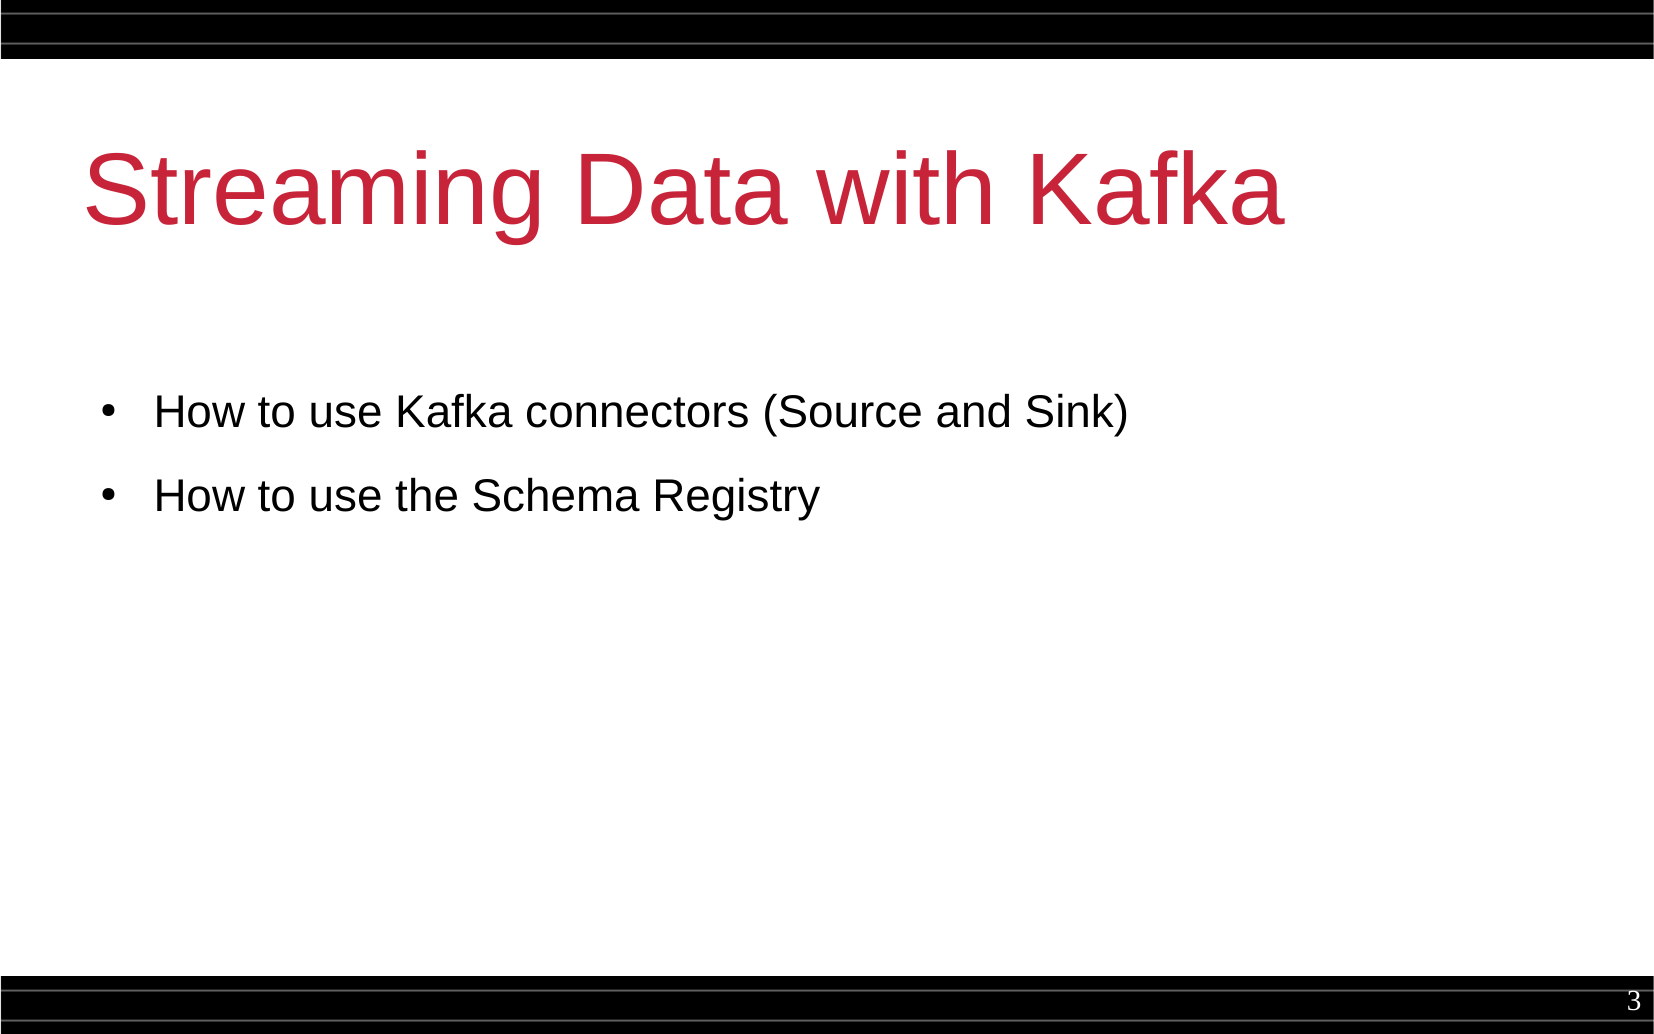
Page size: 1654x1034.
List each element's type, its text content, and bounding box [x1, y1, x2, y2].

picture [0, 976, 1654, 1034]
picture [0, 0, 1654, 59]
title Streaming Data with Kafka [82, 103, 1571, 276]
list How to use Kafka connectors (Source and Sink) How to use the Schema Registry [82, 301, 1571, 842]
